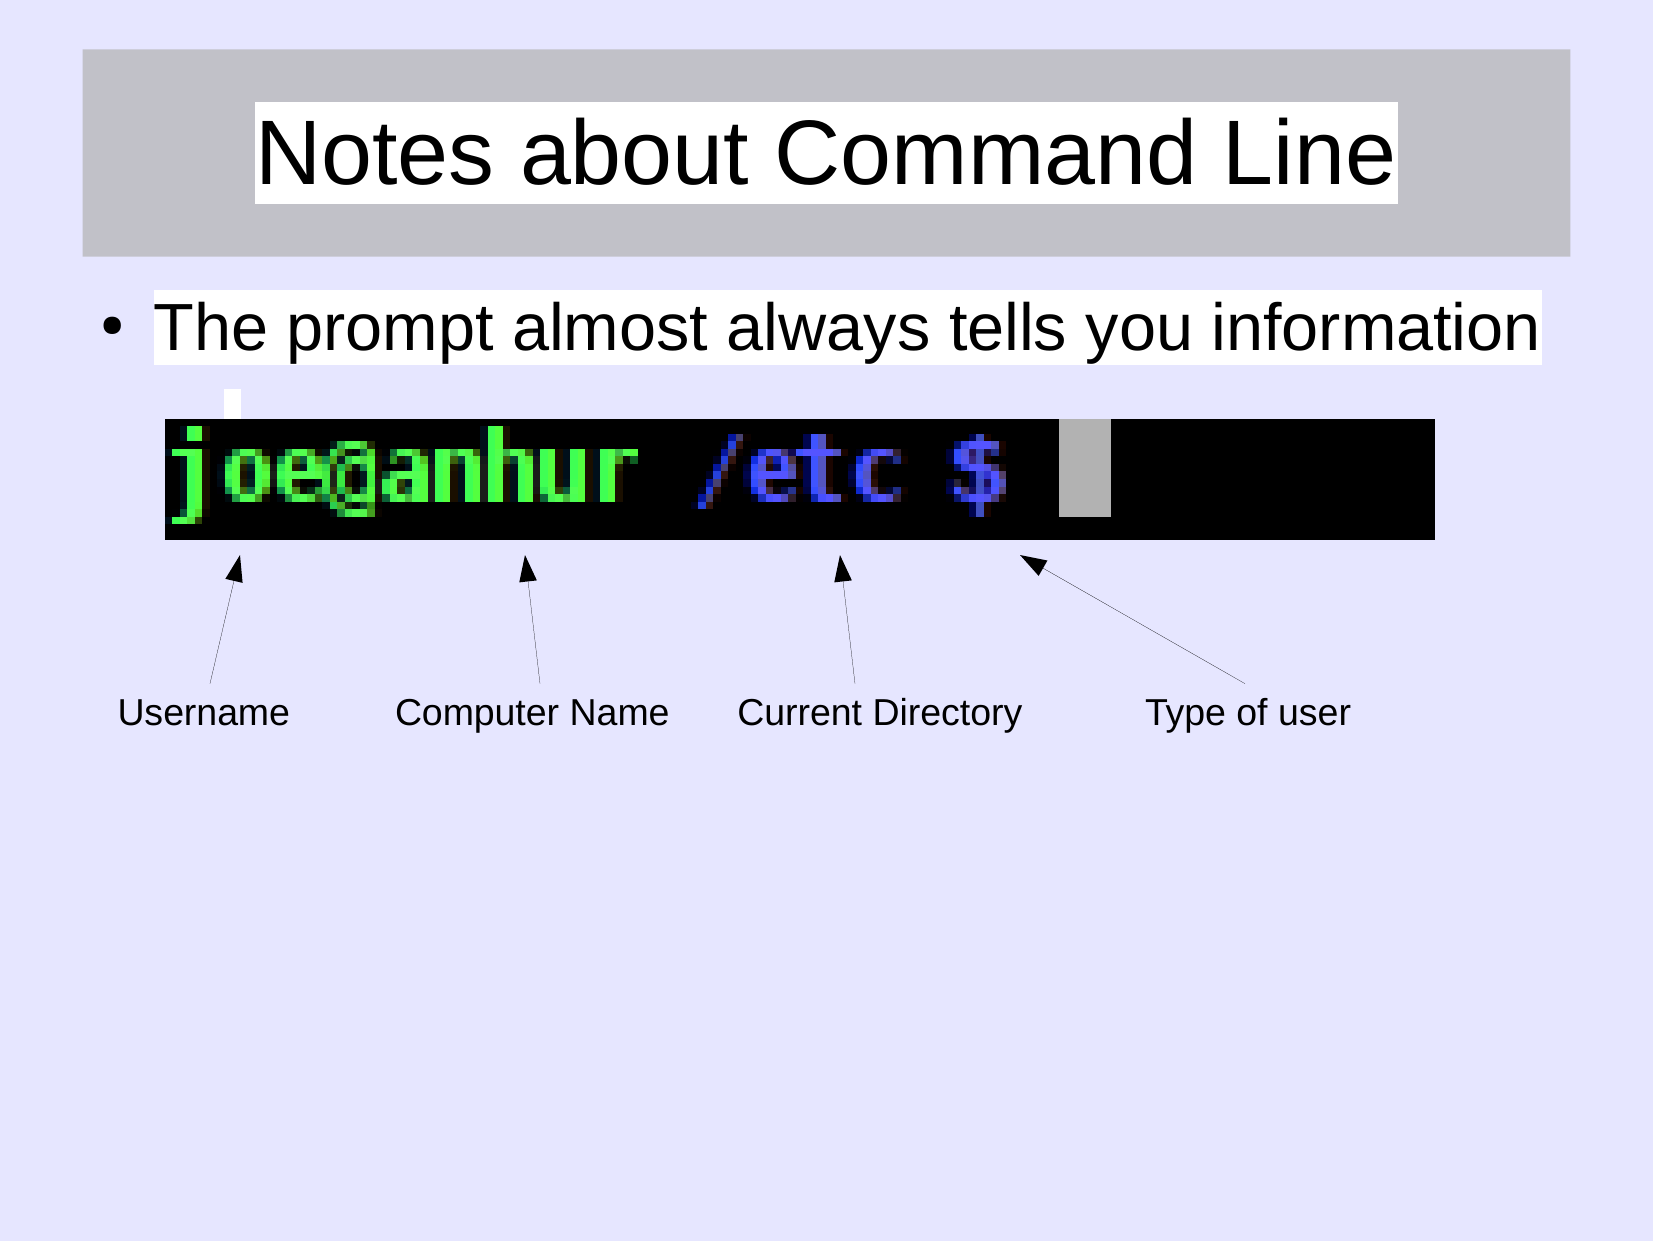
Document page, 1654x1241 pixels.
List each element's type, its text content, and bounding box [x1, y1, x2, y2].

title Notes about Command Line [82, 49, 1571, 257]
text_box Username [102, 683, 328, 741]
list The prompt almost always tells you information [82, 290, 1571, 1010]
picture [165, 419, 1435, 541]
text_box Type of user [1130, 683, 1456, 751]
text_box Current Directory [722, 683, 1048, 751]
text_box Computer Name [380, 683, 706, 751]
